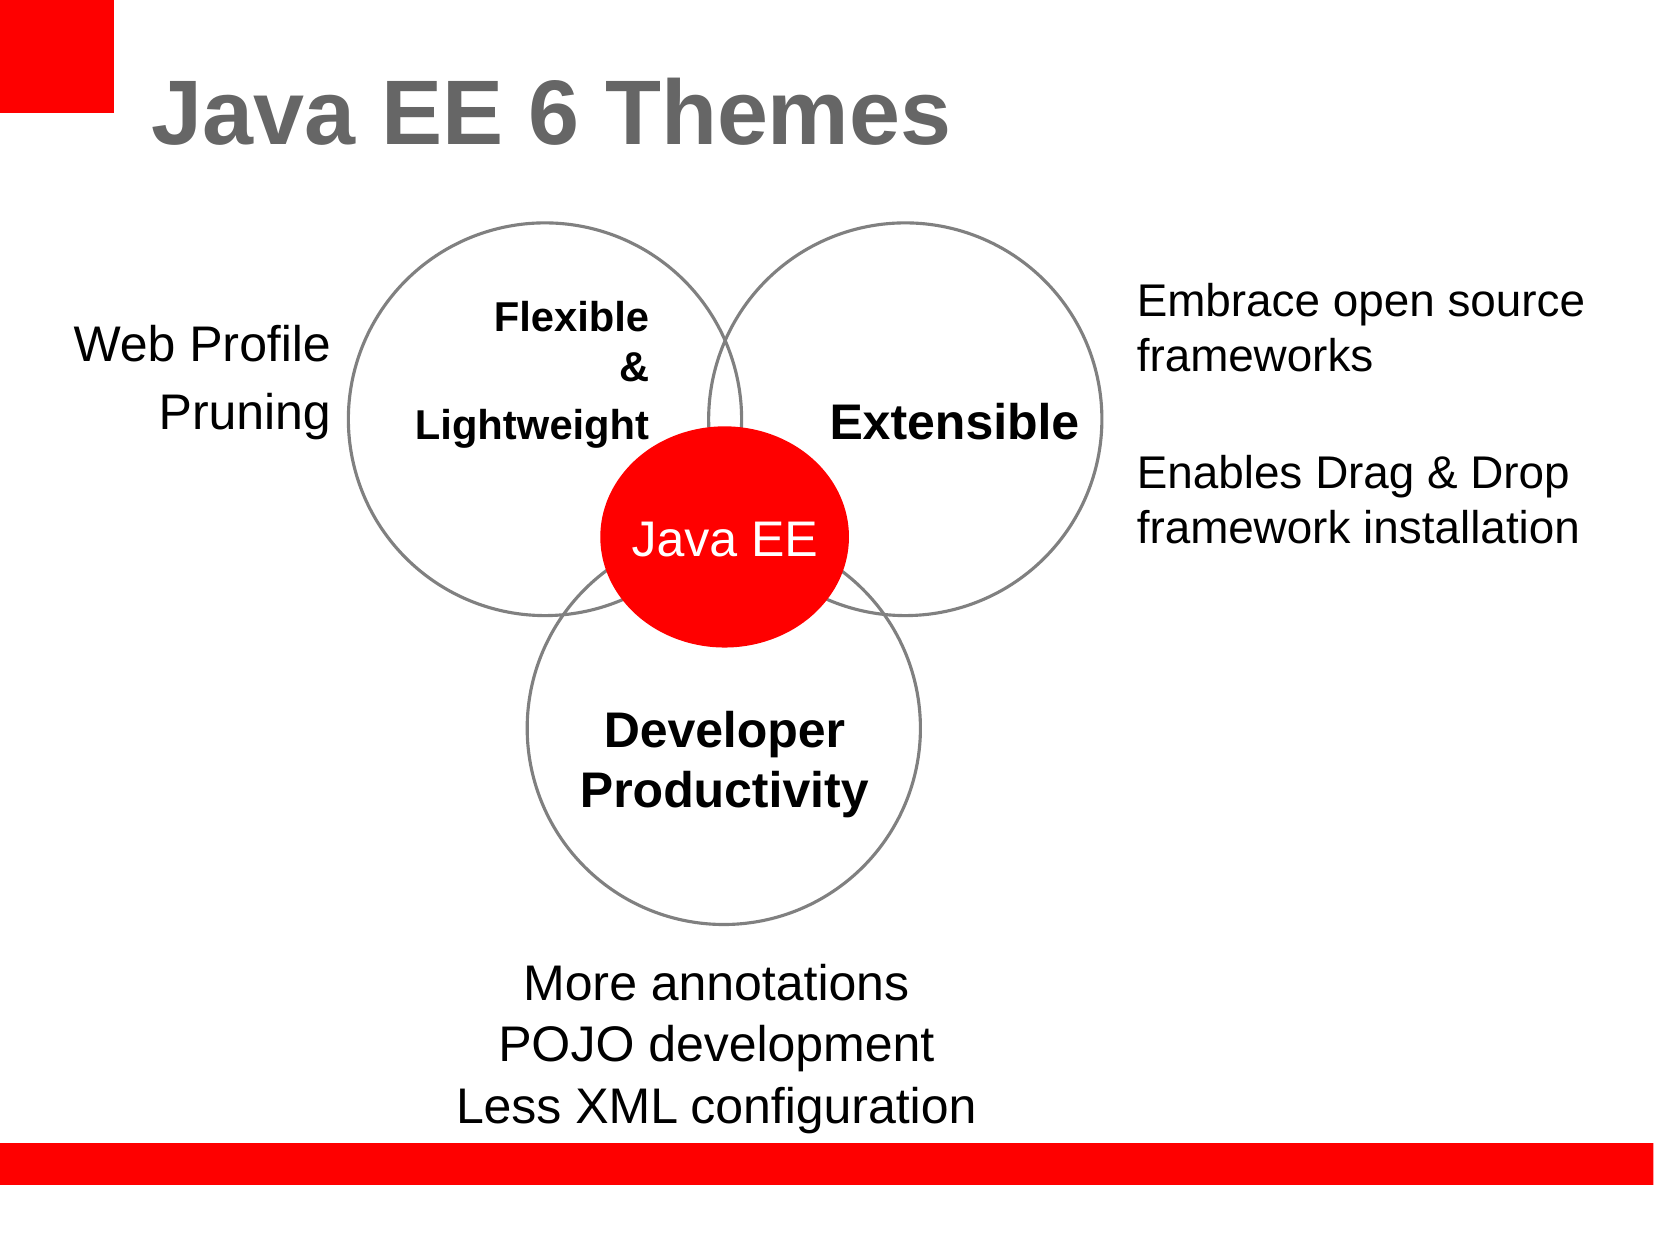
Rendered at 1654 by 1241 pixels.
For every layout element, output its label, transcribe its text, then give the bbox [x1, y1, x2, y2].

picture [0, 0, 114, 113]
text_box More annotations POJO development Less XML configuration [388, 950, 1045, 1134]
text_box Embrace open source frameworks Enables Drag & Drop framework installation [1136, 270, 1624, 616]
text_box Flexible & Lightweight [380, 289, 650, 448]
title Java EE 6 Themes [136, 37, 1508, 193]
text_box Developer Productivity [530, 697, 919, 818]
text_box Web Profile Pruning [46, 311, 331, 440]
text_box Java EE [600, 426, 849, 648]
text_box Extensible [726, 397, 1080, 442]
picture [0, 1143, 1654, 1185]
